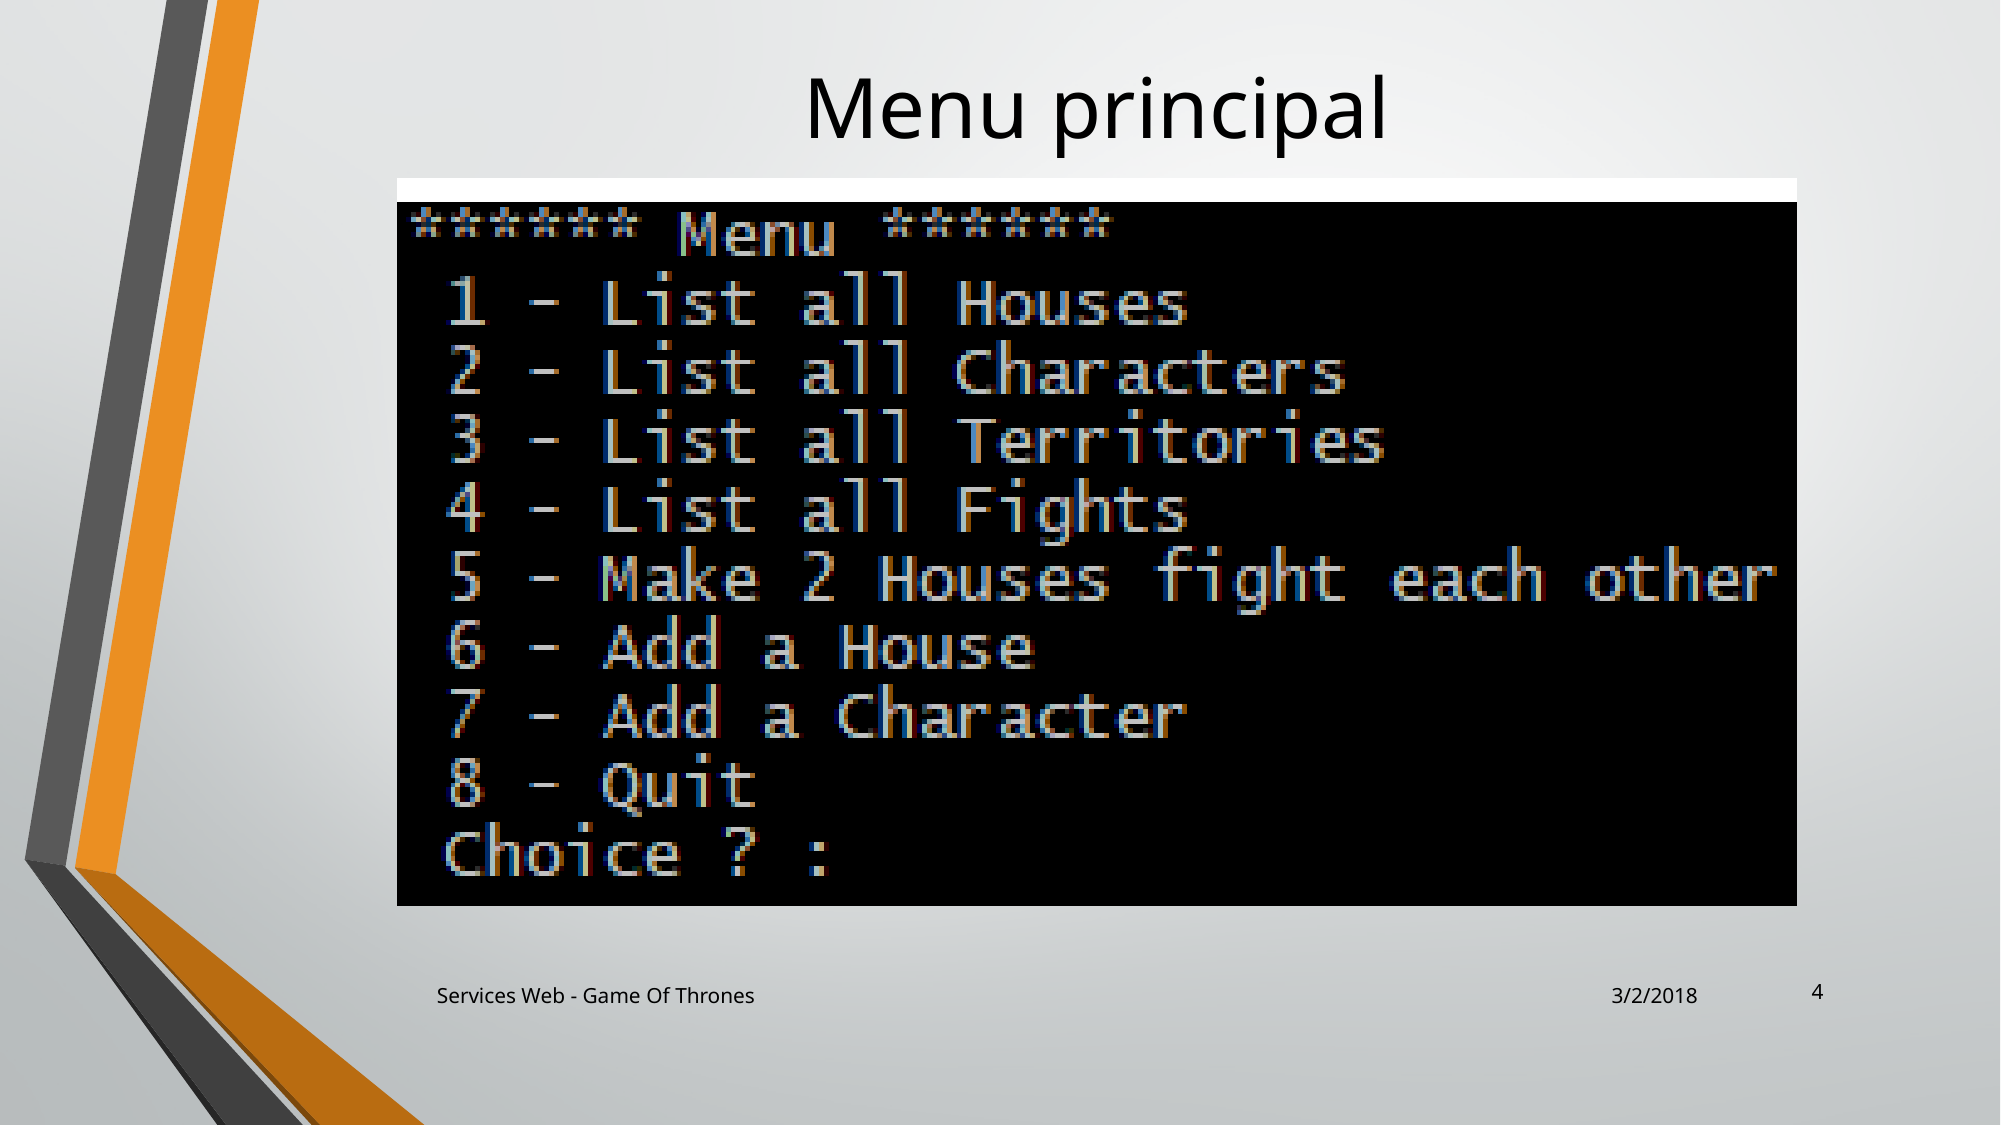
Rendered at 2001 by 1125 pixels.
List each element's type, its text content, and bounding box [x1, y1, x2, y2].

text_box 3/2/2018 [1596, 965, 1785, 1025]
title Menu principal [570, 15, 1624, 178]
picture [397, 178, 1797, 906]
text_box Services Web - Game Of Thrones [421, 965, 1585, 1025]
text_box ‹#› [1796, 962, 1887, 1023]
